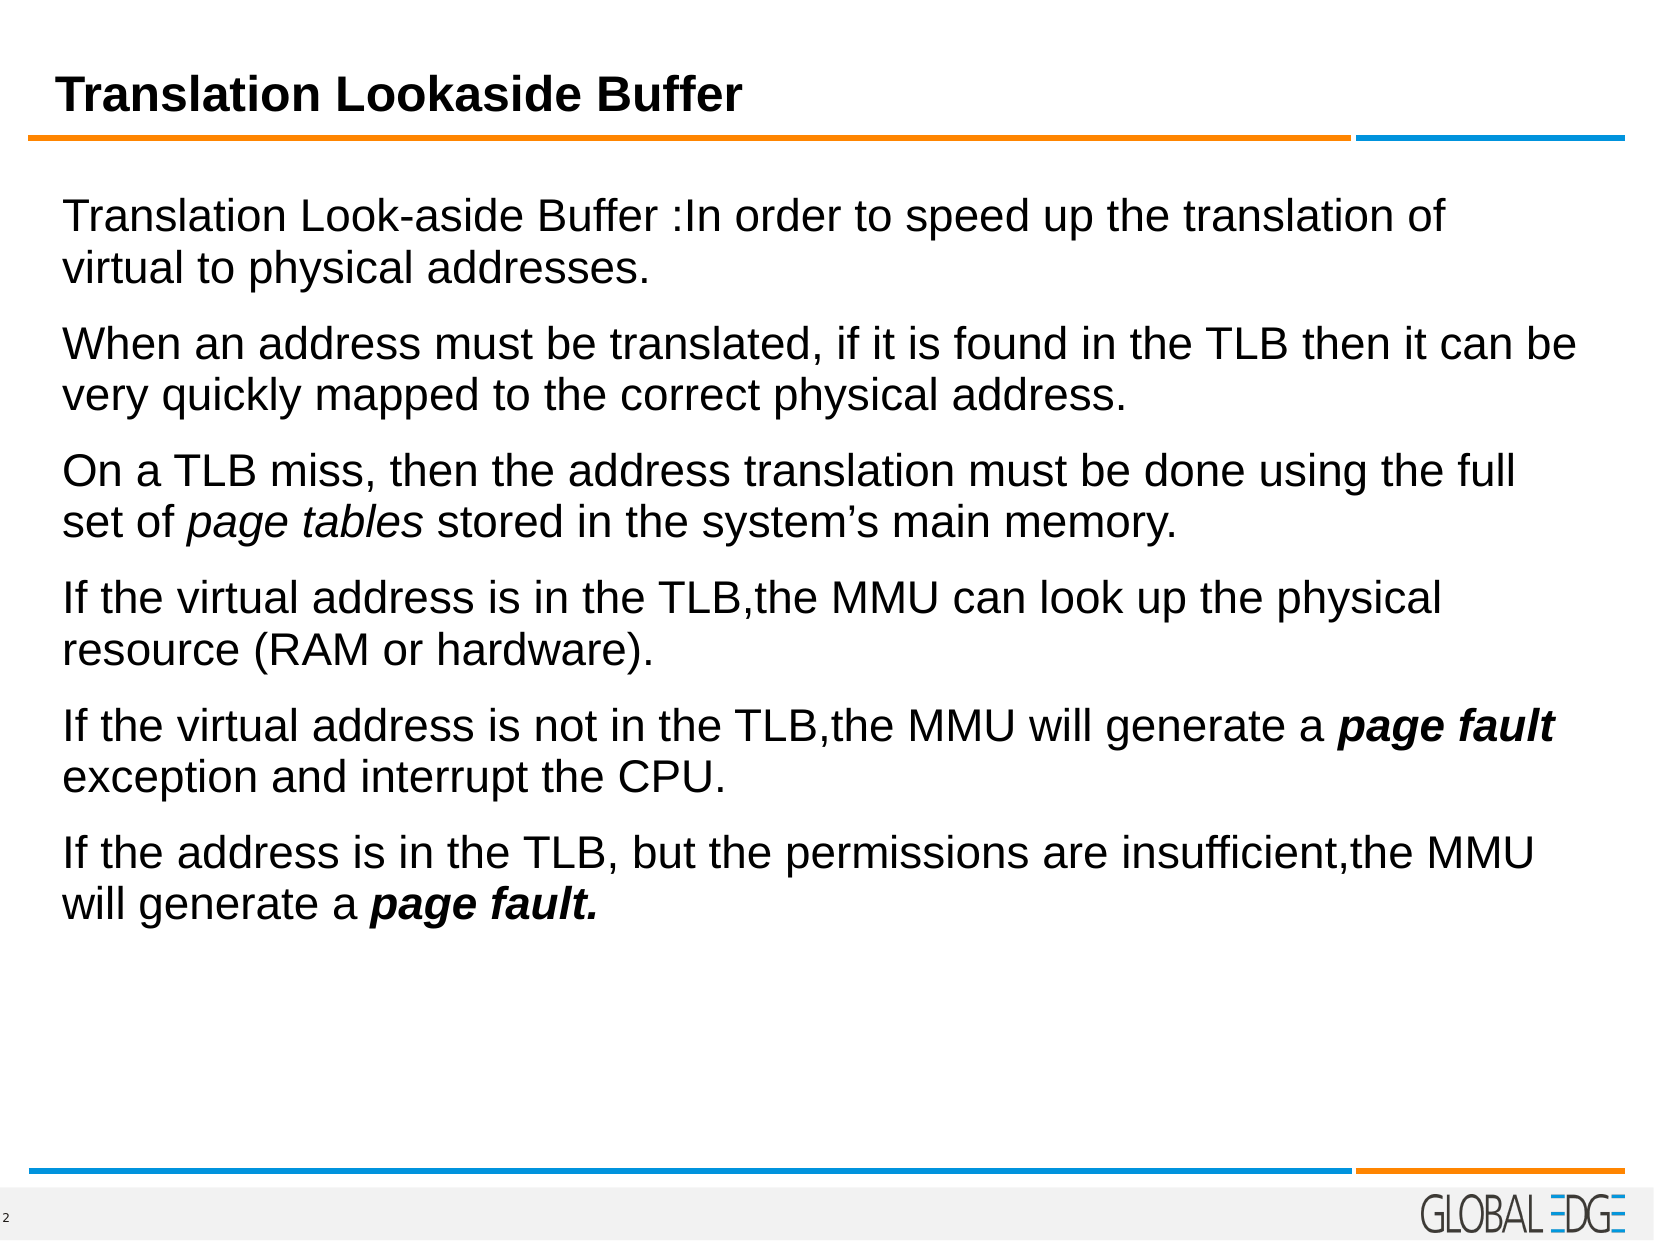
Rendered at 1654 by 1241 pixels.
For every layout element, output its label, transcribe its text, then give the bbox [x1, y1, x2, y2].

text_box Translation Lookaside Buffer [39, 59, 1092, 131]
text_box [0, 1187, 1654, 1241]
text_box Translation Look-aside Buffer :In order to speed up the translation of virtual to physical addresses. When an address must be translated, if it is found in the TLB then it can be very quickly mapped to the correct physical address. On a TLB miss, then the address translation must be done using the full set of page tables stored in the system’s main memory. If the virtual address is in the TLB,the MMU can look up the physical resource (RAM or hardware). If the virtual address is not in the TLB,the MMU will generate a page fault exception and interrupt the CPU. If the address is in the TLB, but the permissions are insufficient,the MMU will generate a page fault. [47, 183, 1595, 938]
text_box 2 [2, 1210, 11, 1226]
picture [1421, 1194, 1625, 1233]
